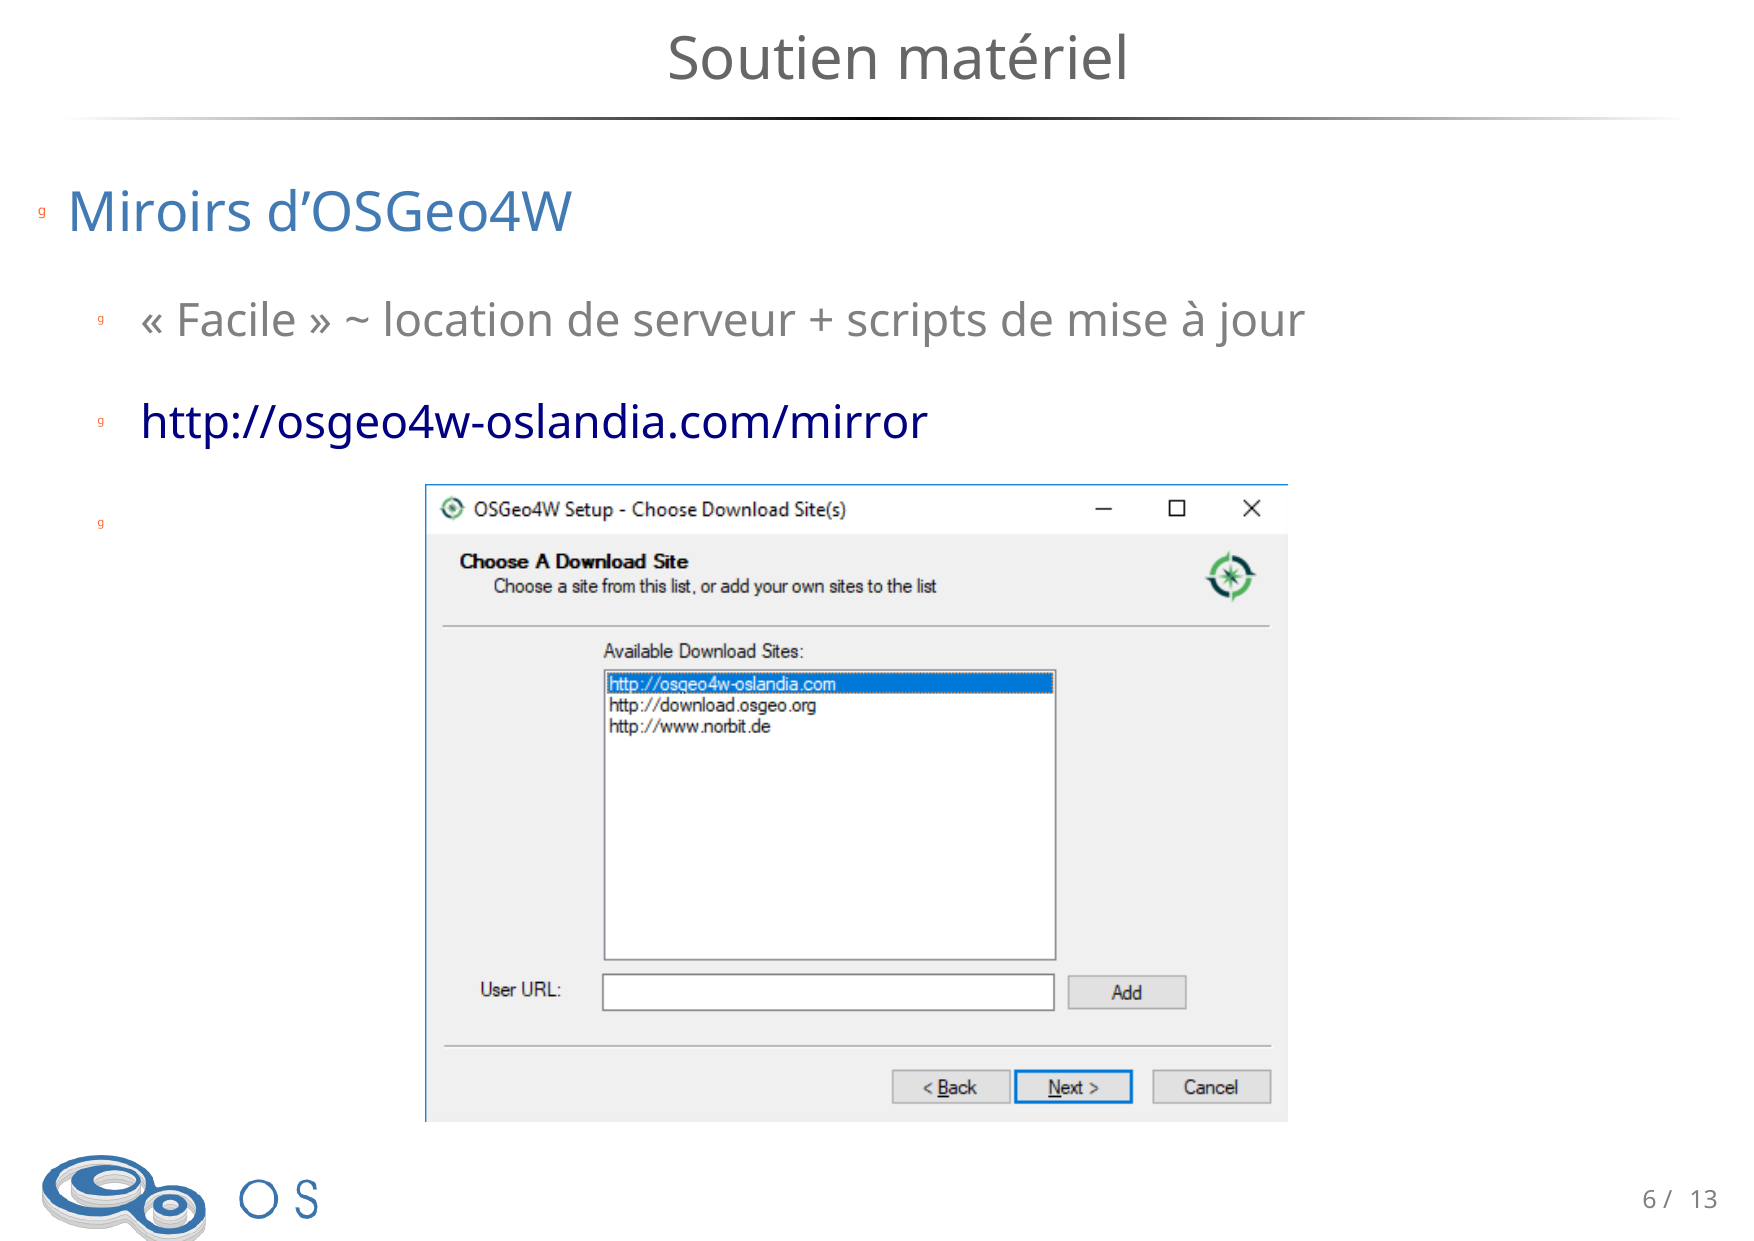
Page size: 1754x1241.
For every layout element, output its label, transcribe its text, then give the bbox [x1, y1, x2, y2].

picture [425, 484, 1288, 1123]
list Miroirs d’OSGeo4W « Facile » ~ location de serveur + scripts de mise à jour http://osgeo4w-oslandia.com/mirror [37, 172, 1710, 1090]
picture [42, 1155, 583, 1241]
title Soutien matériel [31, 14, 1754, 98]
